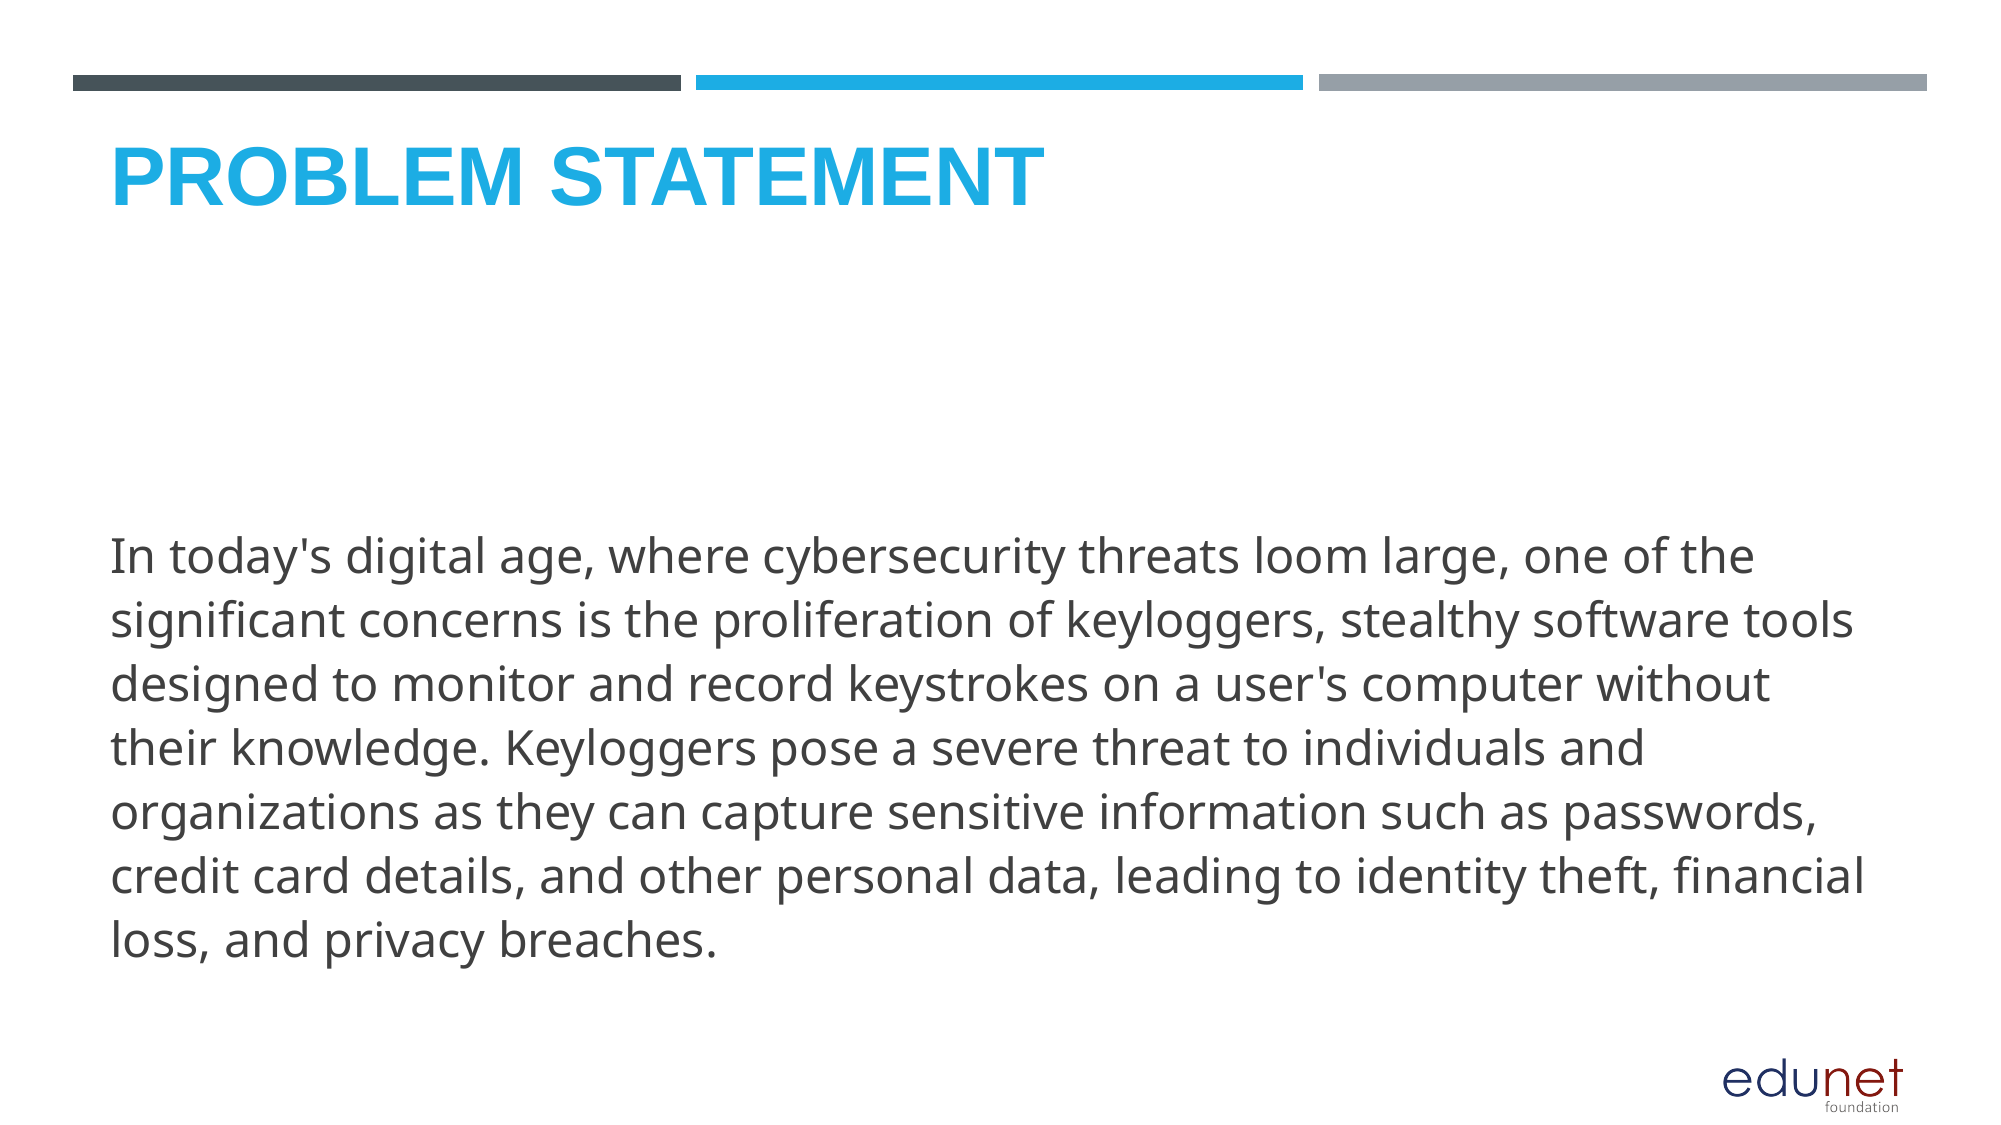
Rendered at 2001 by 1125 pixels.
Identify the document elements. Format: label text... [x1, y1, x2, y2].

title Problem Statement [95, 115, 1905, 203]
list In today's digital age, where cybersecurity threats loom large, one of the significant concerns is the proliferation of keyloggers, stealthy software tools designed to monitor and record keystrokes on a user's computer without their knowledge. Keyloggers pose a severe threat to individuals and organizations as they can capture sensitive information such as passwords, credit card details, and other personal data, leading to identity theft, financial loss, and privacy breaches. [74, 203, 1884, 970]
